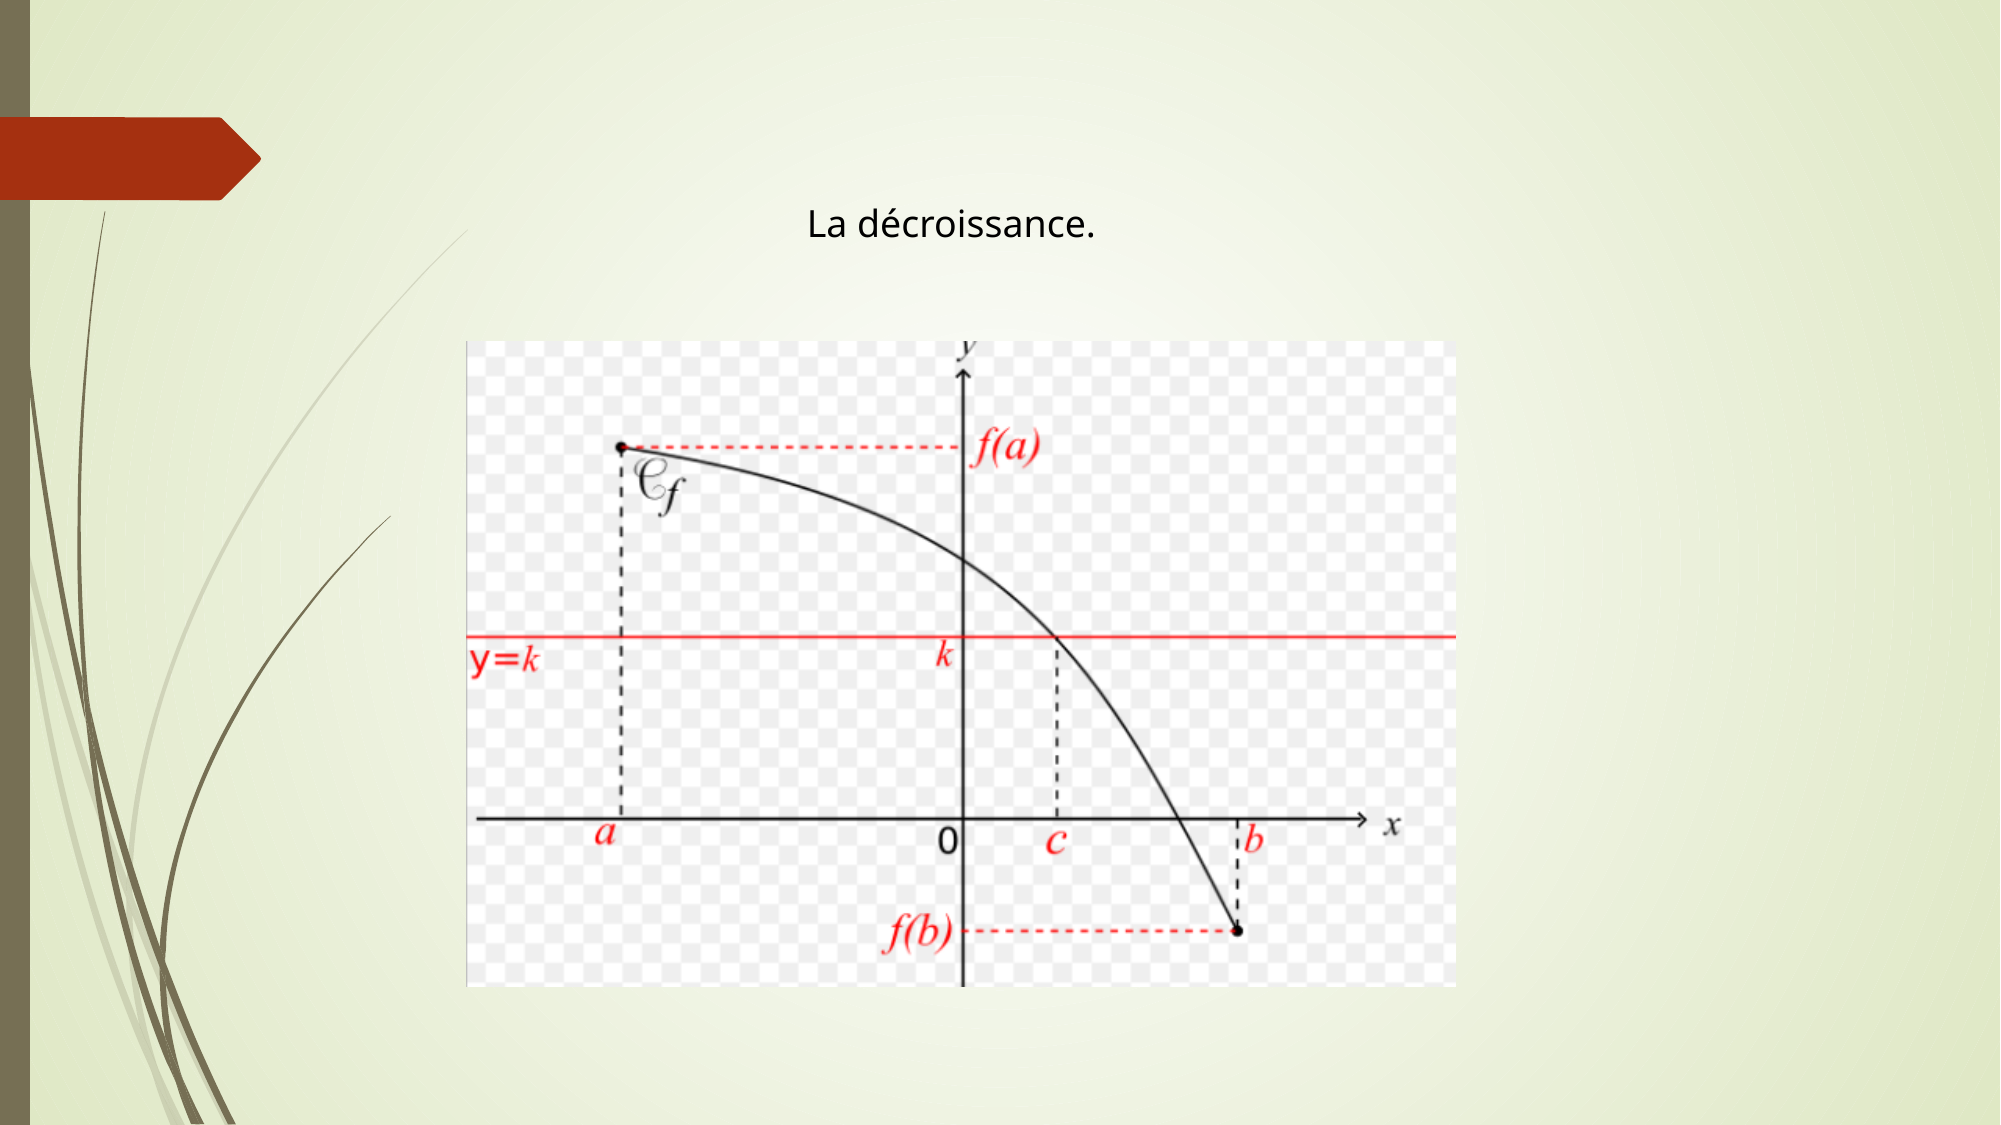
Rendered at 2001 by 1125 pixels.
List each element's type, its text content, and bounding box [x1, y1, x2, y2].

text_box La décroissance. [791, 192, 1741, 253]
picture [466, 341, 1456, 987]
